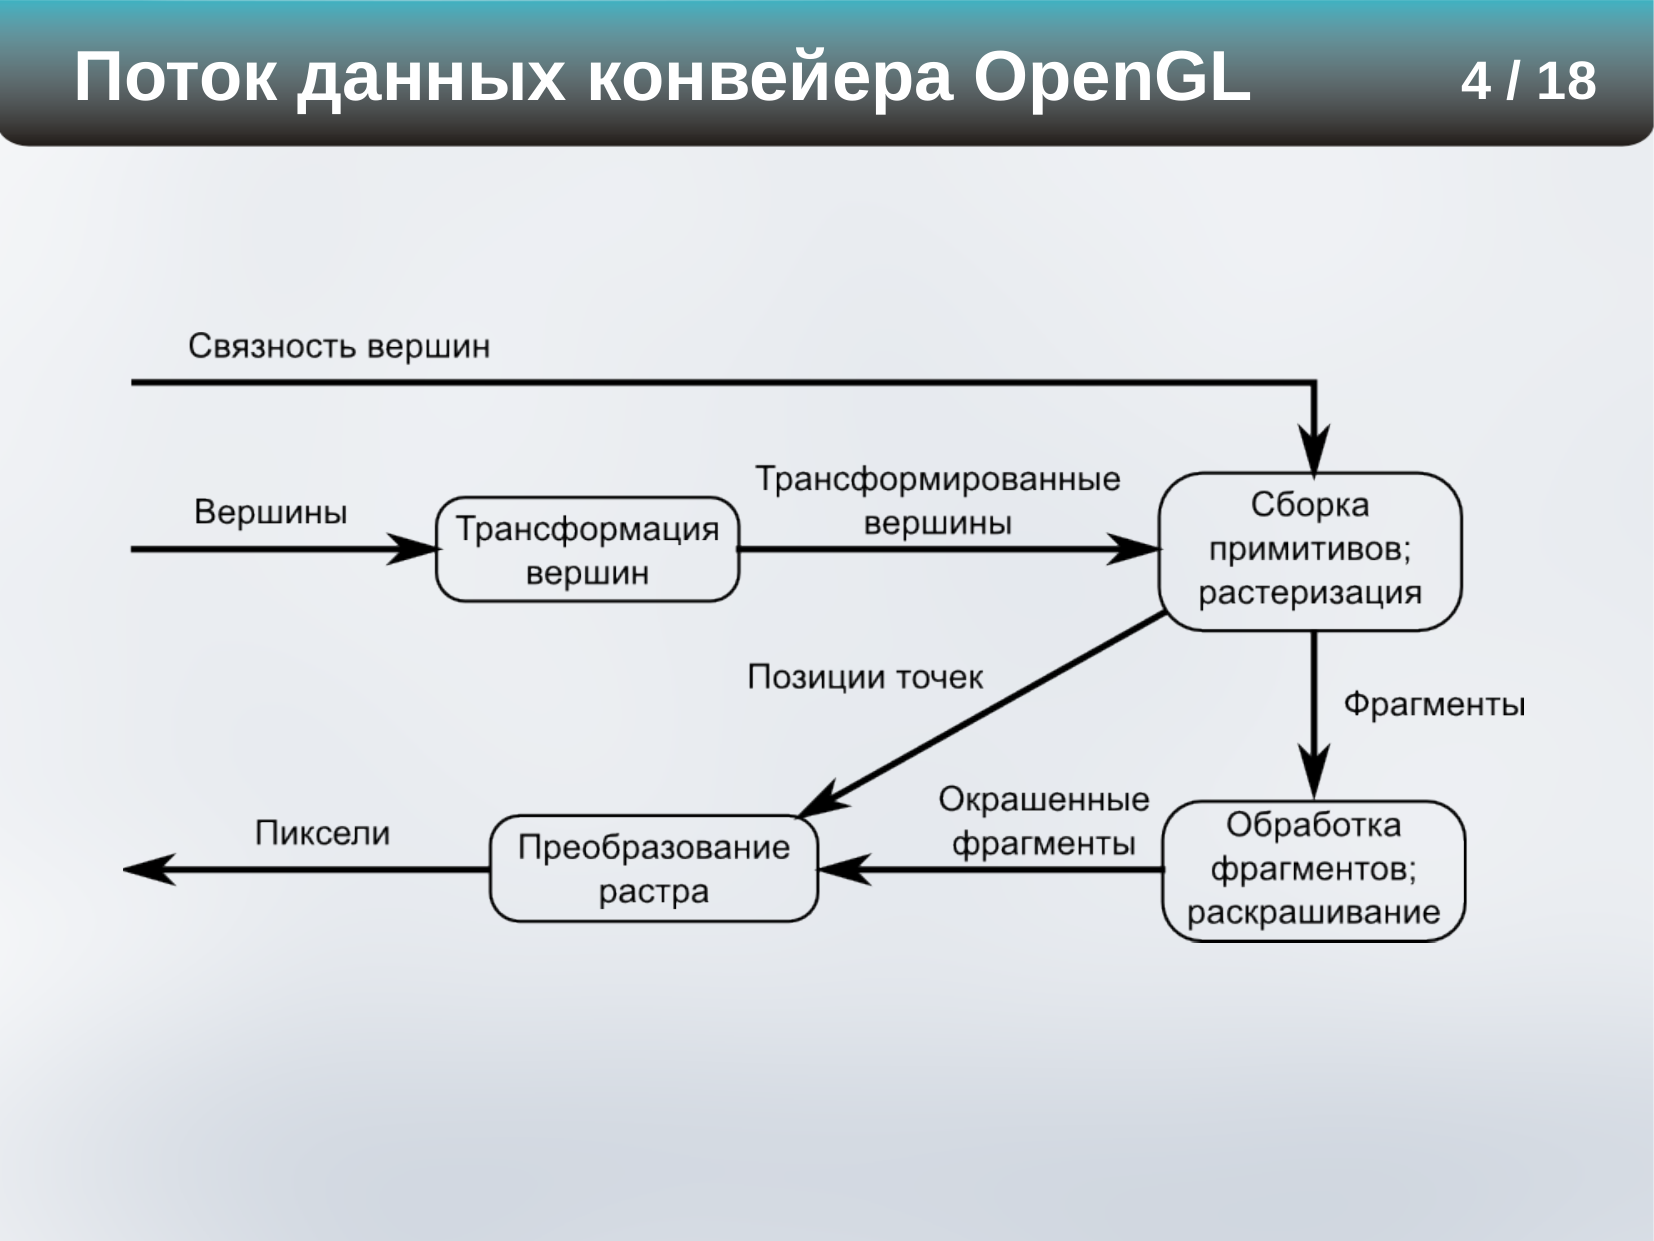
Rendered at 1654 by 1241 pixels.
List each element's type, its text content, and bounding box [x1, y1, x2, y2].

text_box <номер> / 18 [1446, 42, 1654, 179]
text_box Поток данных конвейера OpenGL [59, 29, 1418, 124]
picture [0, 0, 1654, 1241]
